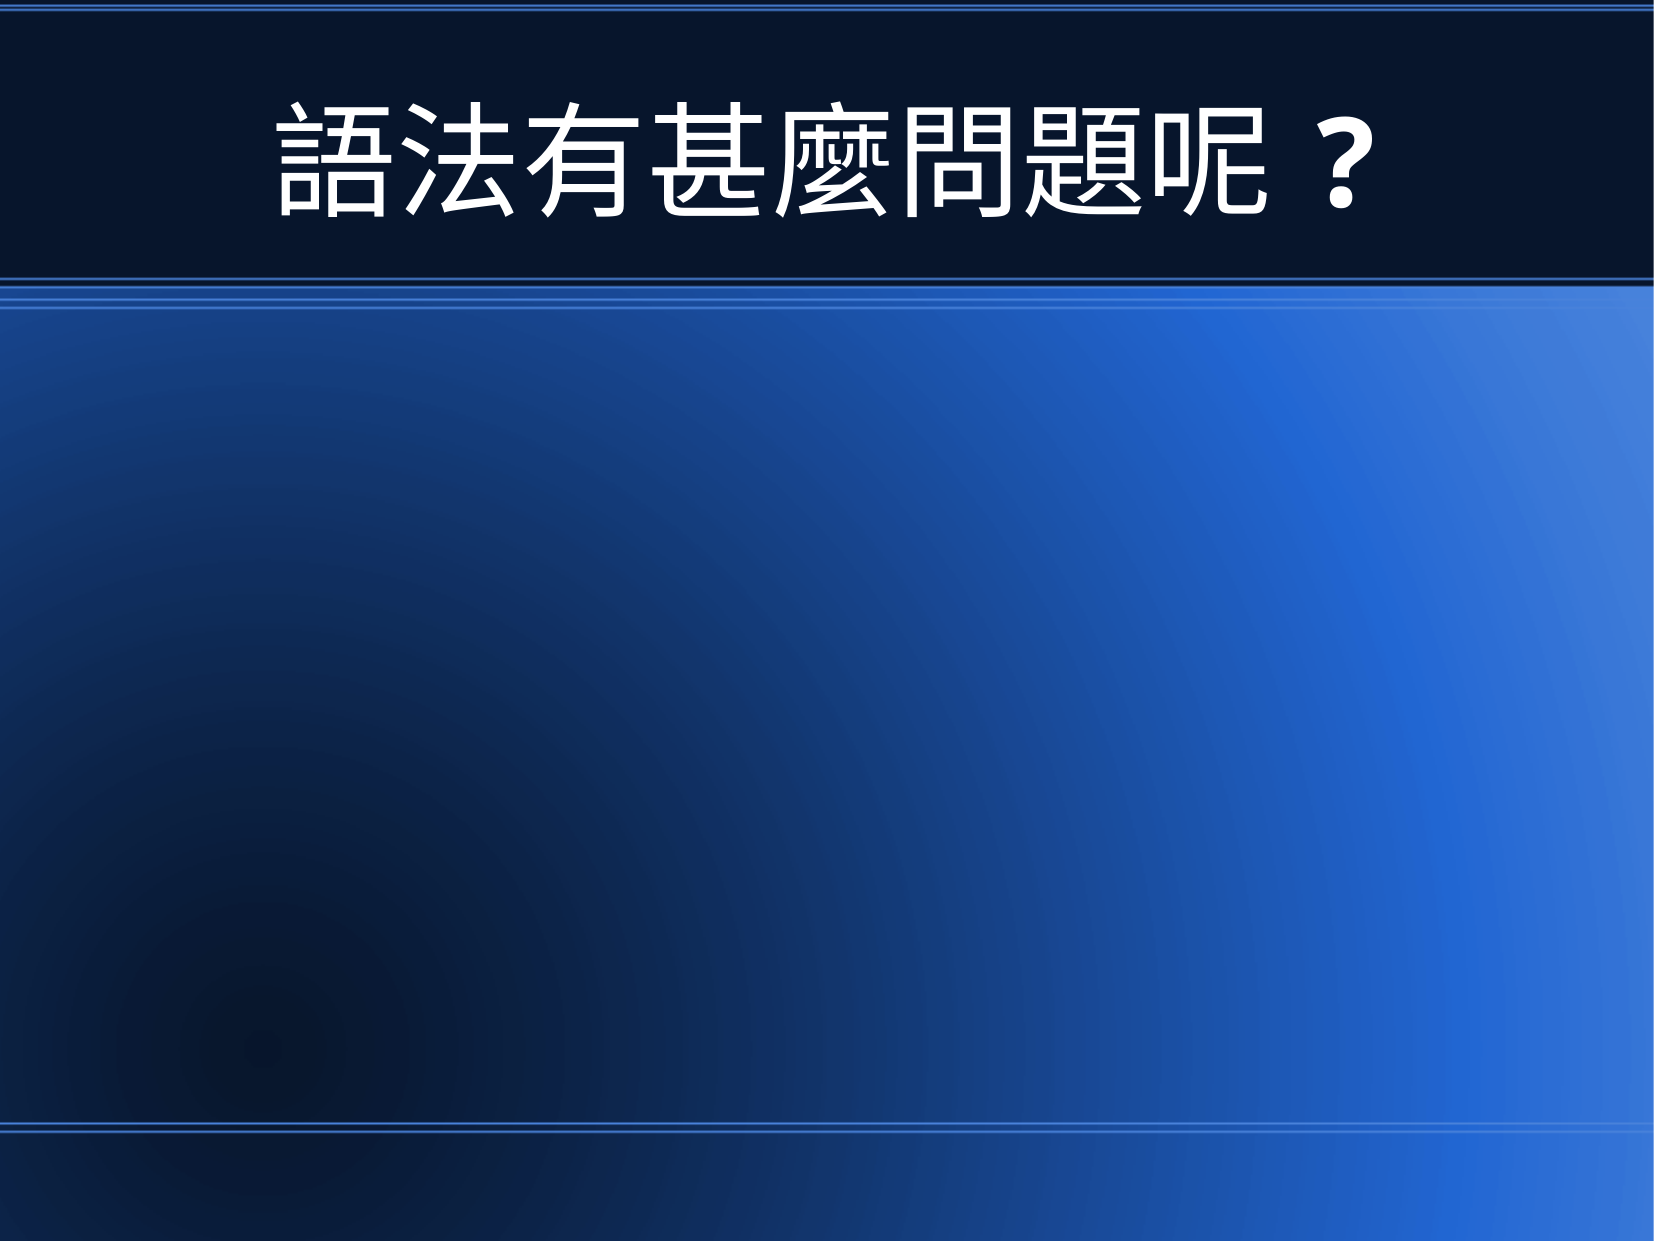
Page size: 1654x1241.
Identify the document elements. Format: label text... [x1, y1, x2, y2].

picture [0, 0, 1654, 1241]
title 語法有甚麼問題呢? [82, 49, 1571, 257]
